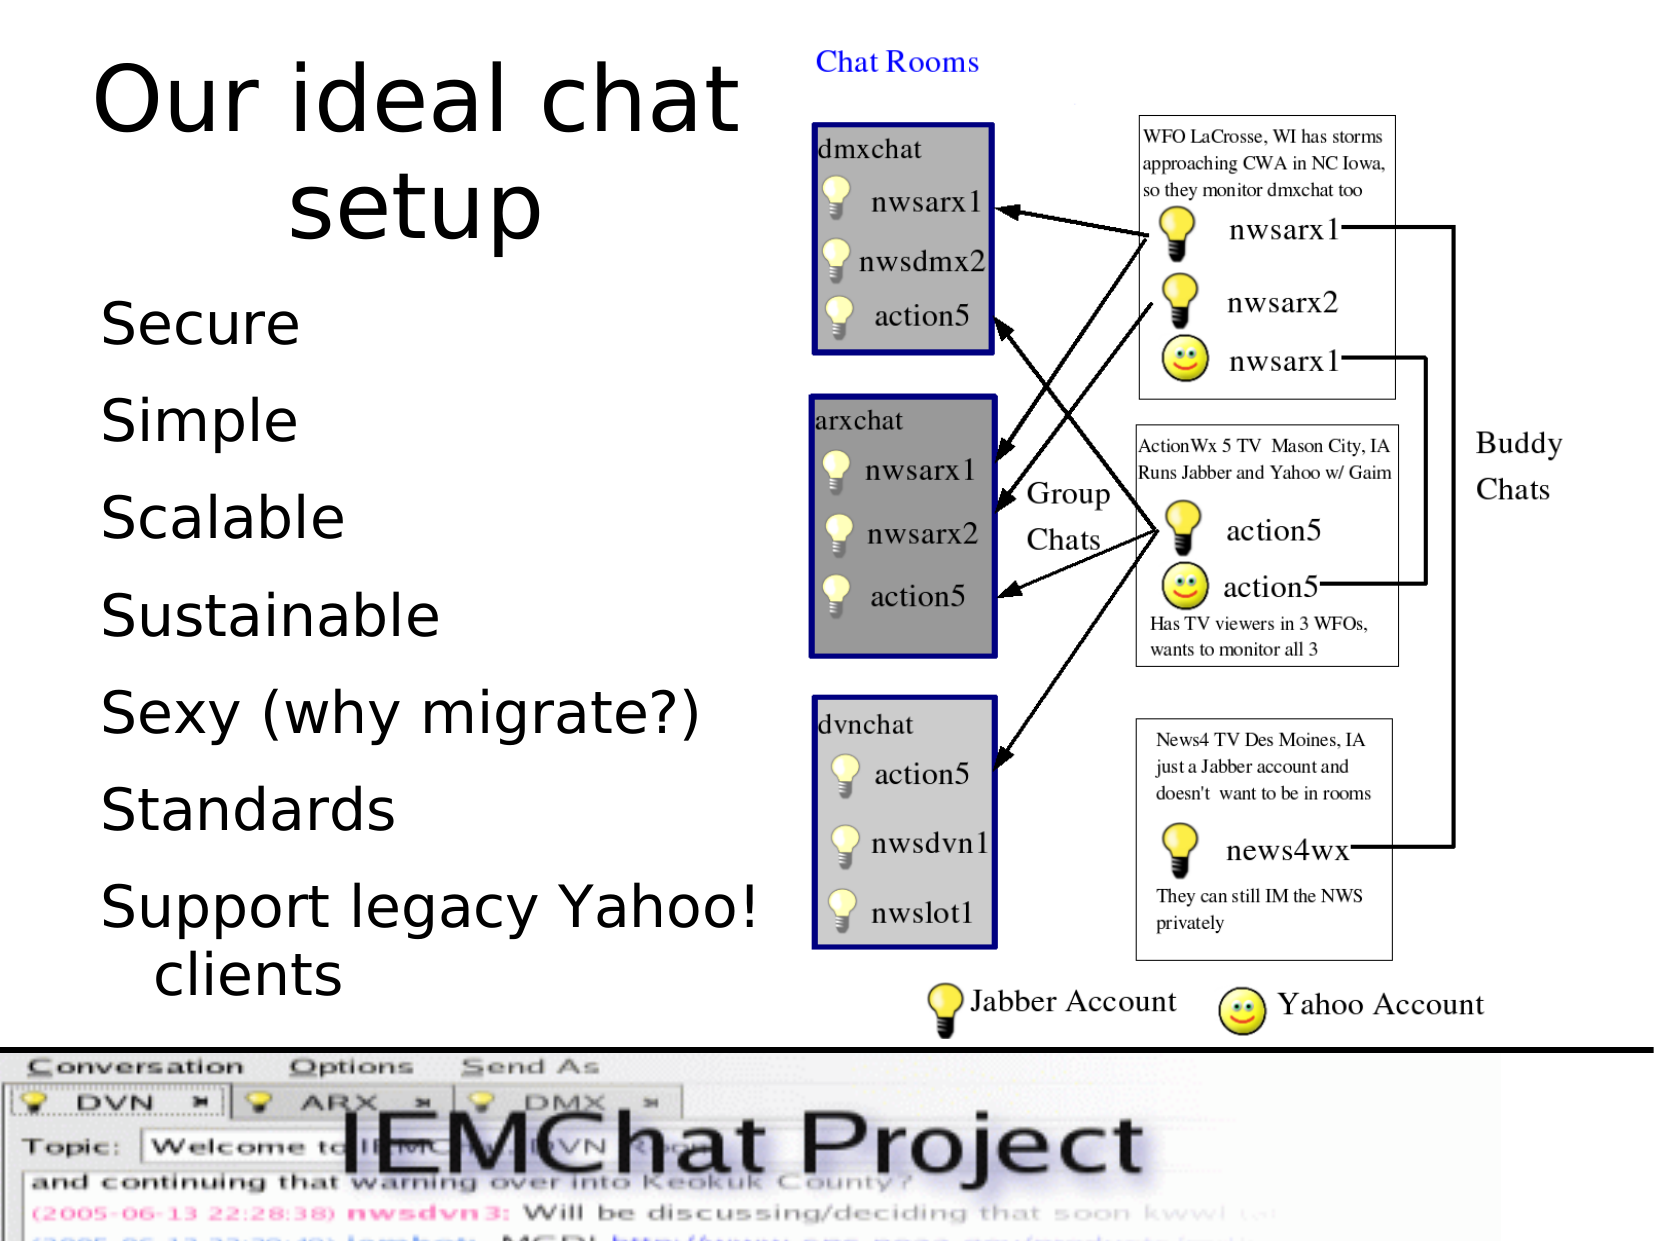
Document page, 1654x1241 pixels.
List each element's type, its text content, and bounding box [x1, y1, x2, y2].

list Secure Simple Scalable Sustainable Sexy (why migrate?) Standards Support legacy Yahoo! clients [82, 290, 809, 1109]
picture [787, 4, 1576, 1039]
title Our ideal chat setup [82, 45, 751, 261]
picture [0, 1053, 1501, 1241]
